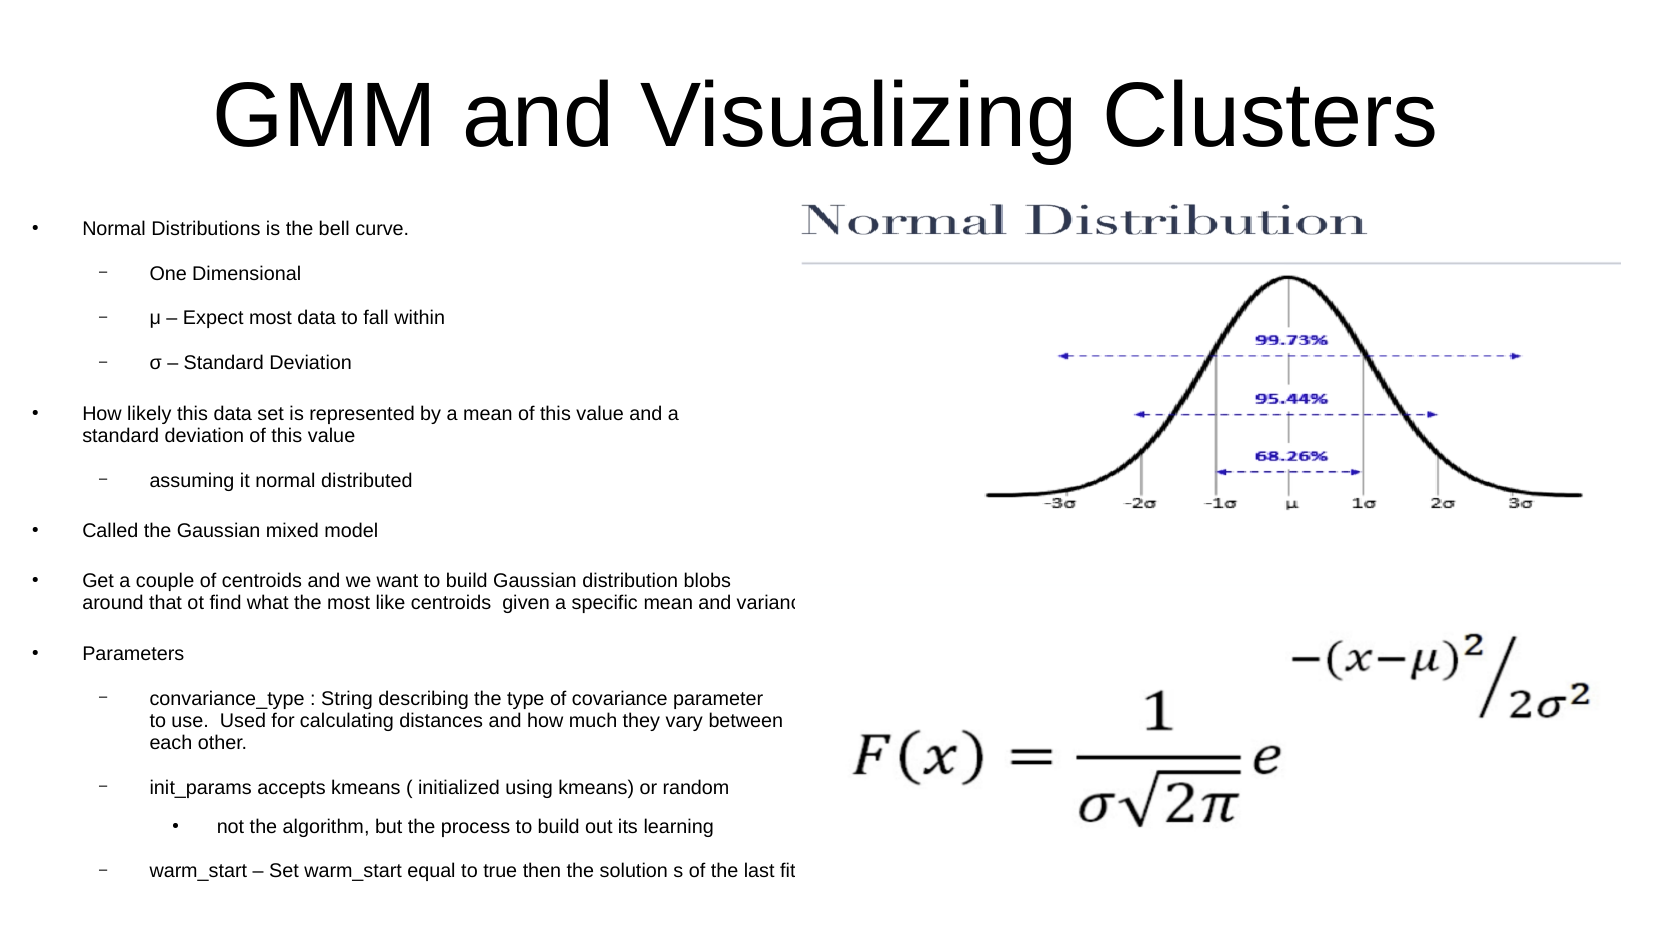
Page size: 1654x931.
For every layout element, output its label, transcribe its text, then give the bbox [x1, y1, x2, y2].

list Normal Distributions is the bell curve. One Dimensional μ – Expect most data to fall within σ – Standard Deviation How likely this data set is represented by a mean of this value and a standard deviation of this value assuming it normal distributed Called the Gaussian mixed model Get a couple of centroids and we want to build Gaussian distribution blobs around that ot find what the most like centroids given a specific mean and variance Parameters convariance_type : String describing the type of covariance parameter to use. Used for calculating distances and how much they vary between each other. init_params accepts kmeans ( initialized using kmeans) or random not the algorithm, but the process to build out its learning warm_start – Set warm_start equal to true then the solution s of the last fitting is used as the initialization for the fit . [15, 217, 1571, 886]
picture [795, 191, 1621, 526]
picture [795, 584, 1636, 886]
title GMM and Visualizing Clusters [82, 37, 1571, 193]
